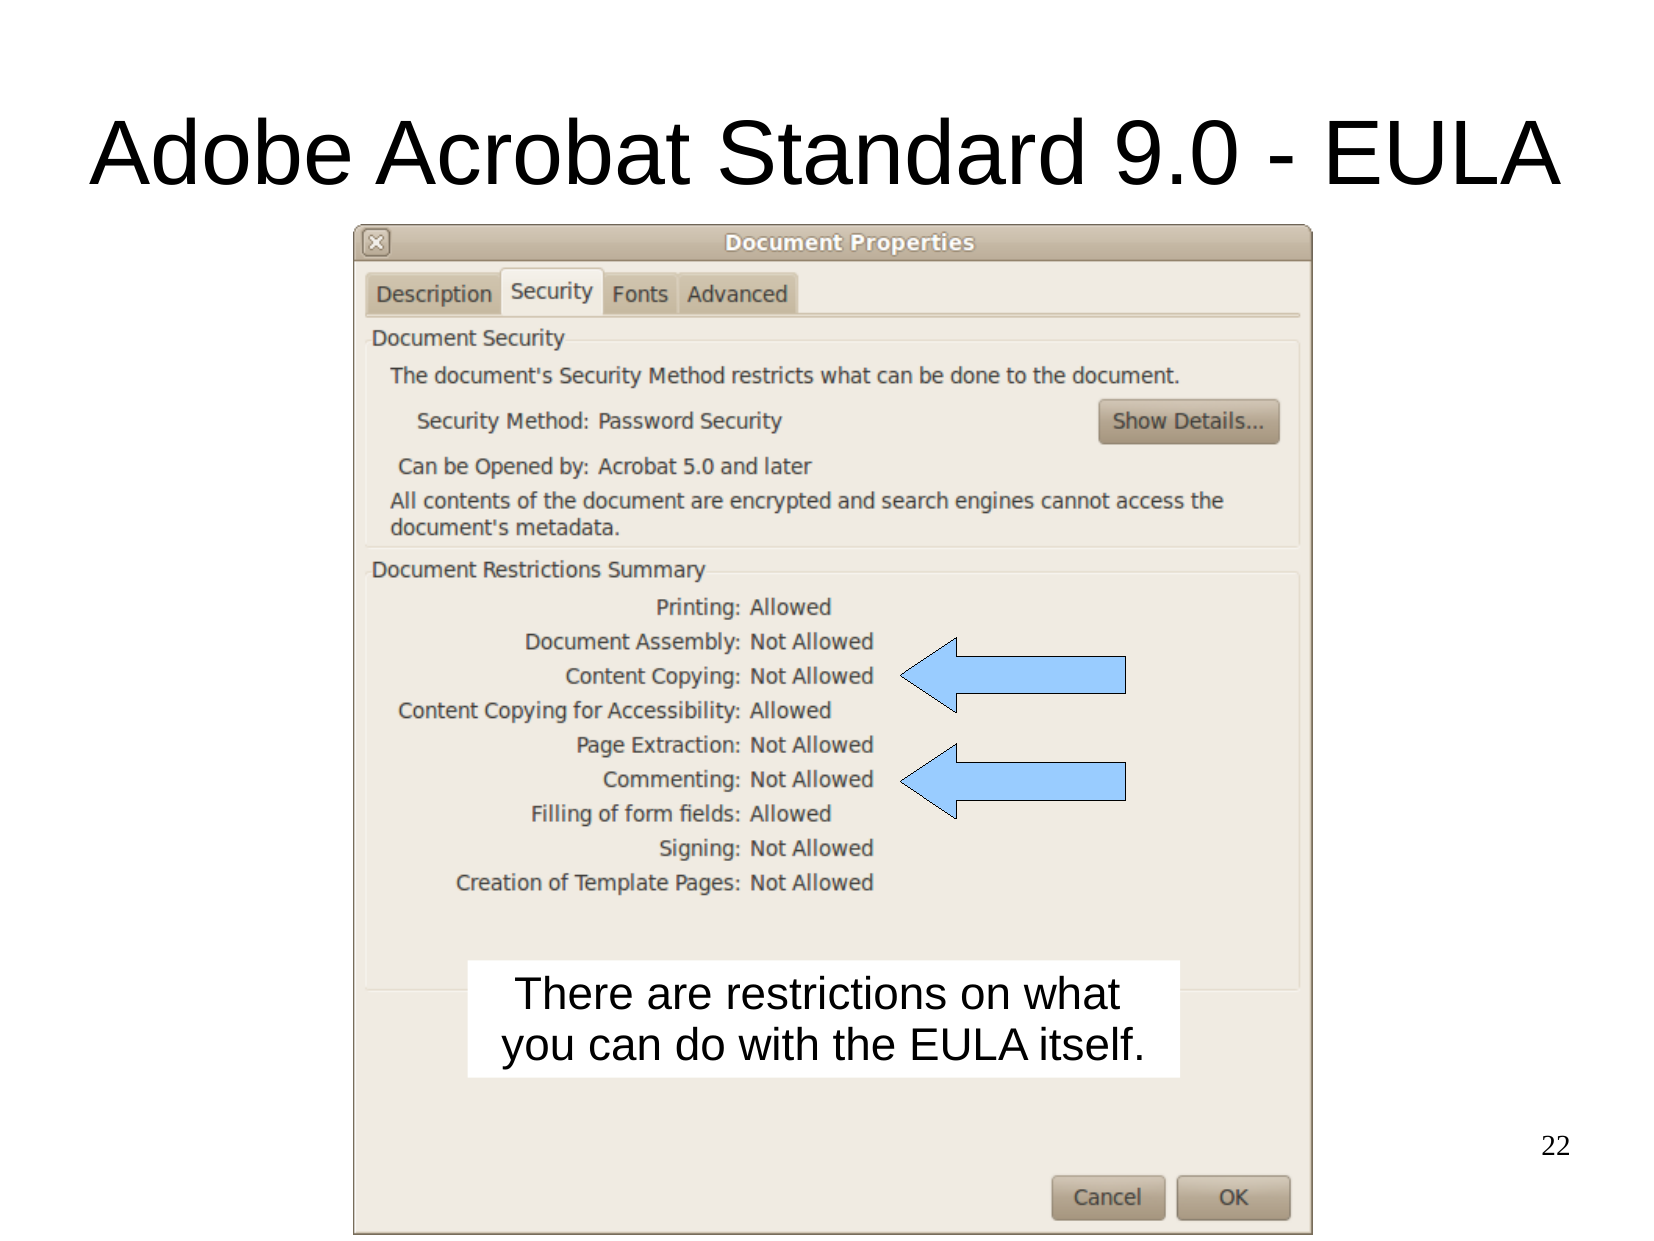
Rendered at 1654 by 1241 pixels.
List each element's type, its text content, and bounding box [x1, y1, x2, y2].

title Adobe Acrobat Standard 9.0 - EULA [82, 49, 1571, 257]
text_box [900, 637, 1126, 713]
picture [353, 224, 1313, 1235]
text_box There are restrictions on what you can do with the EULA itself. [467, 960, 1181, 1078]
text_box [900, 743, 1126, 819]
